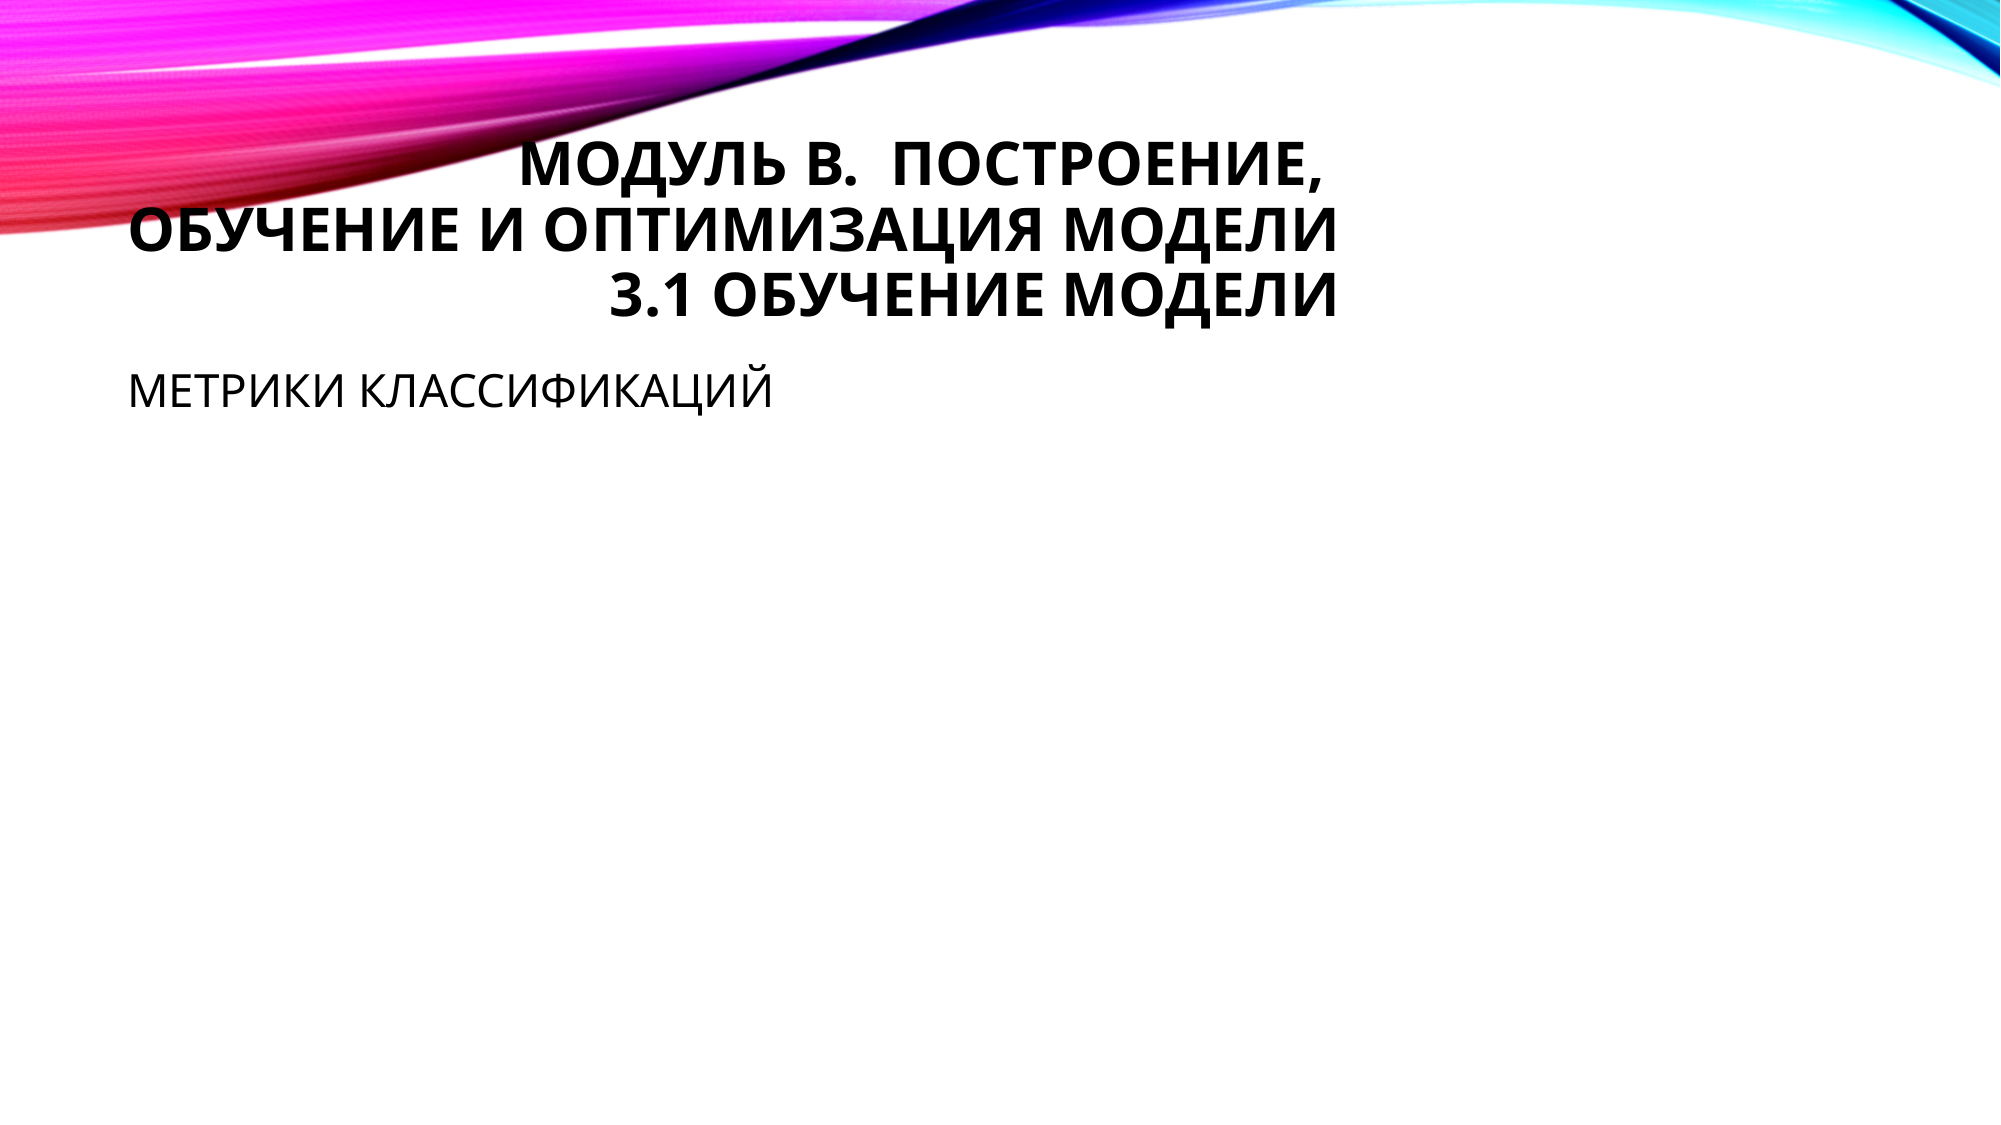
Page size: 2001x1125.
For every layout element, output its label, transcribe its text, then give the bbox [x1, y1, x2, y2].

list МЕТРИКИ КЛАССИФИКАЦИЙ [112, 360, 1888, 1021]
title Модуль В. Построение, обучение и оптимизация модели 3.1 Обучение модели [112, 125, 1888, 338]
